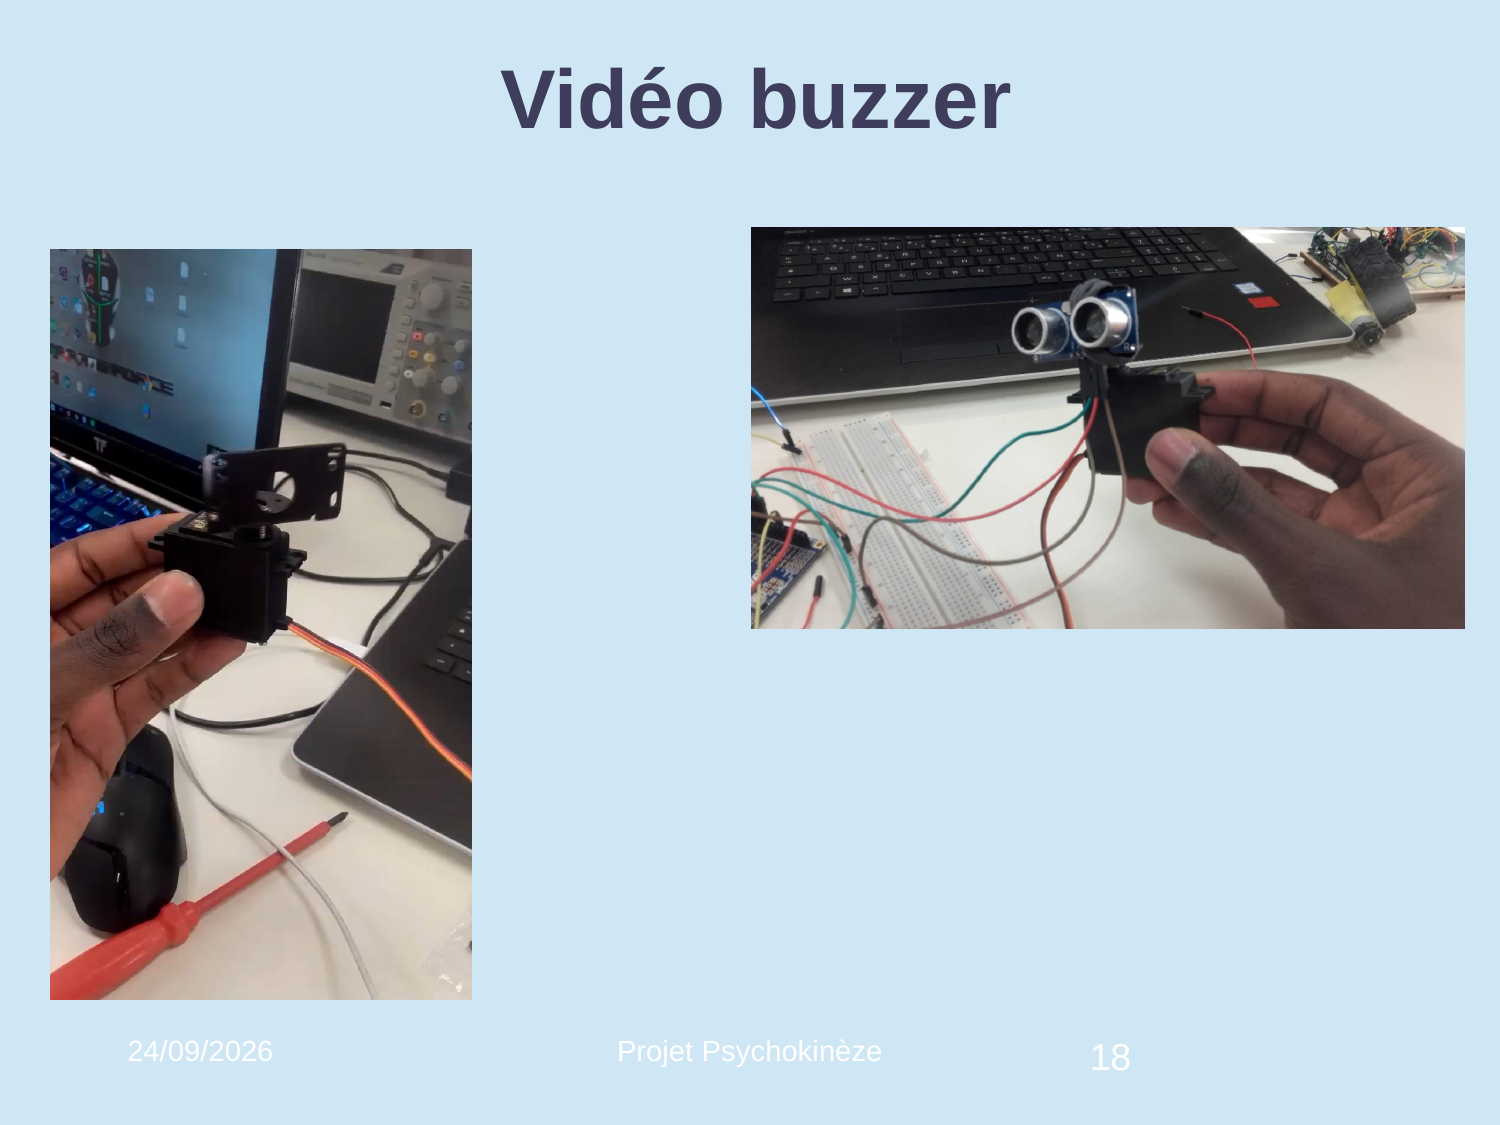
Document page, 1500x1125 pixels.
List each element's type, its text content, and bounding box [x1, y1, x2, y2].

picture [750, 226, 1465, 629]
picture [50, 249, 472, 1000]
title Vidéo buzzer [50, 37, 1463, 225]
slide_number <numéro> [1074, 1025, 1388, 1100]
